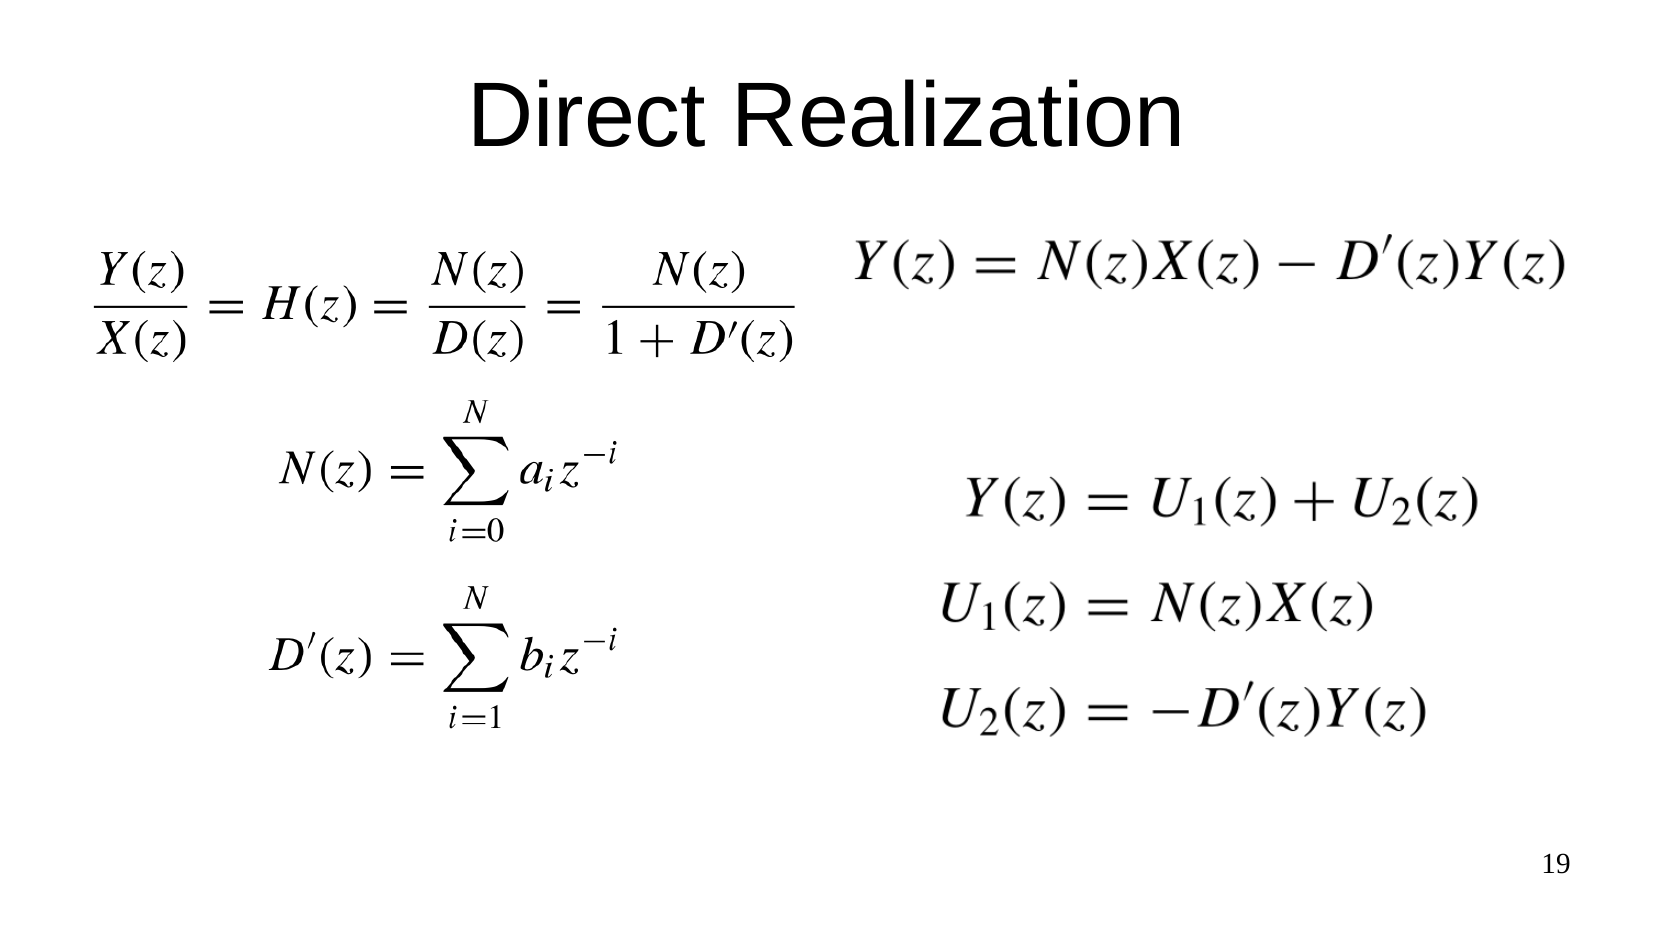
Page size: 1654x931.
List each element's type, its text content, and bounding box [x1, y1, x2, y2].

picture [845, 234, 1572, 741]
picture [82, 239, 809, 736]
title Direct Realization [82, 37, 1571, 193]
